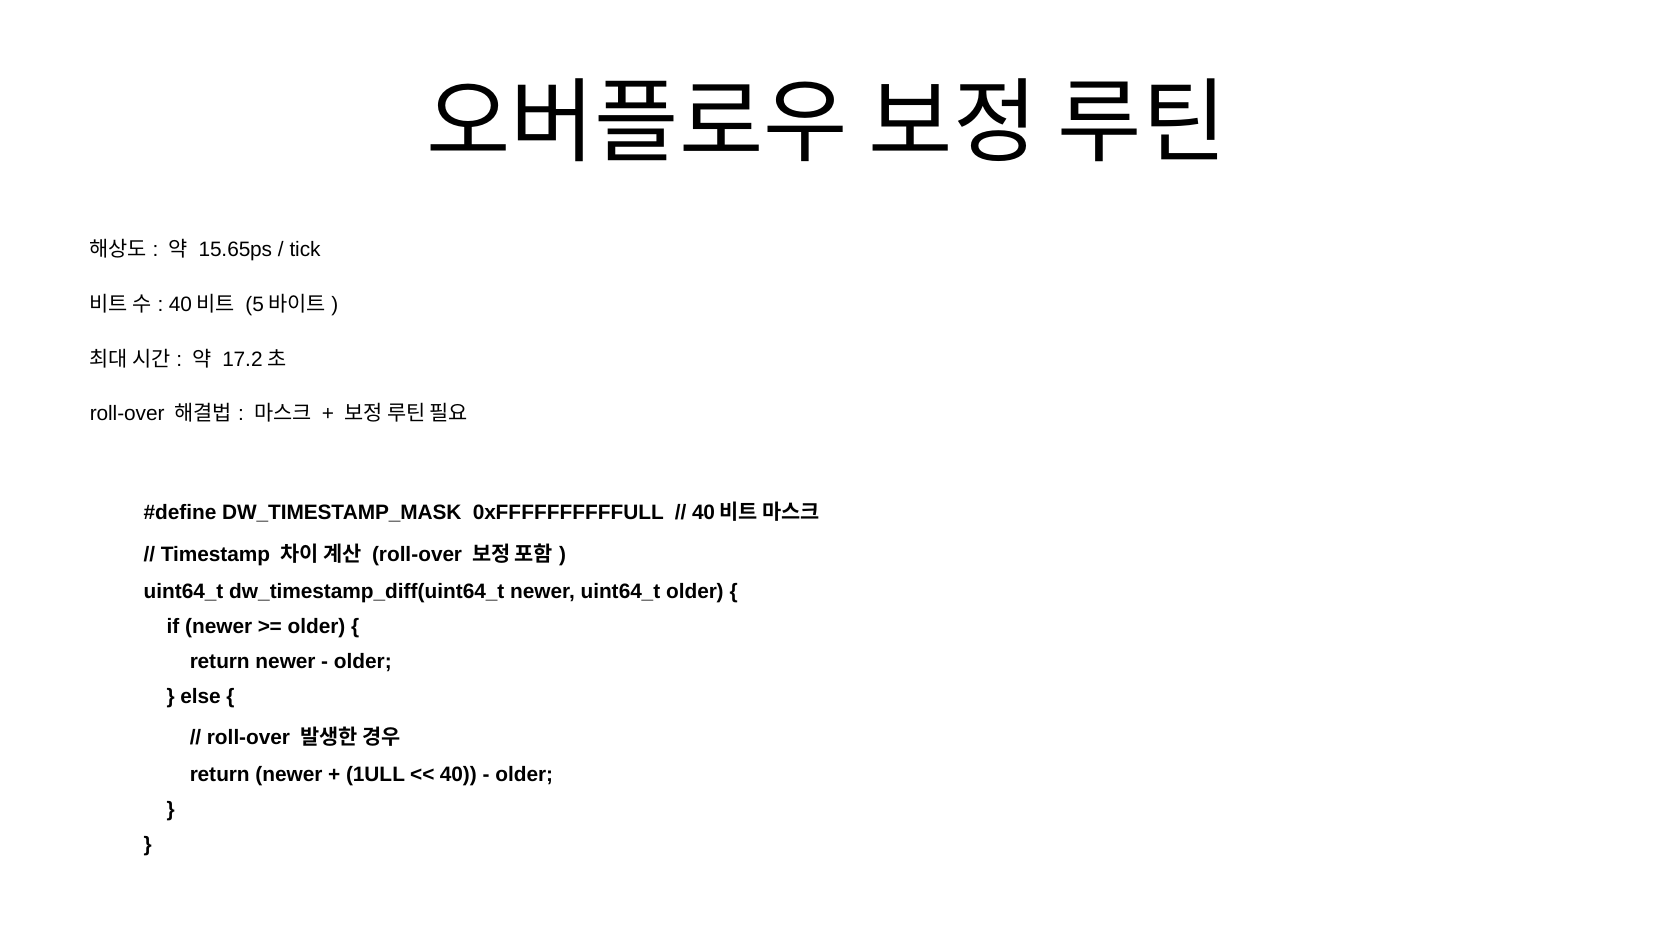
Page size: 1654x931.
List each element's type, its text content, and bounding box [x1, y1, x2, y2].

title 오버플로우 보정 루틴 [82, 37, 1571, 193]
text_box 해상도: 약 15.65ps / tick 비트 수: 40비트 (5바이트) 최대 시간: 약 17.2초 roll-over 해결법: 마스크 + 보정 루틴 필요 #define DW_TIMESTAMP_MASK 0xFFFFFFFFFFULL // 40비트 마스크 // Timestamp 차이 계산 (roll-over 보정 포함) uint64_t dw_timestamp_diff(uint64_t newer, uint64_t older) { if (newer >= older) { return newer - older; } else { // roll-over 발생한 경우 return (newer + (1ULL << 40)) - older; } } [75, 225, 1538, 901]
